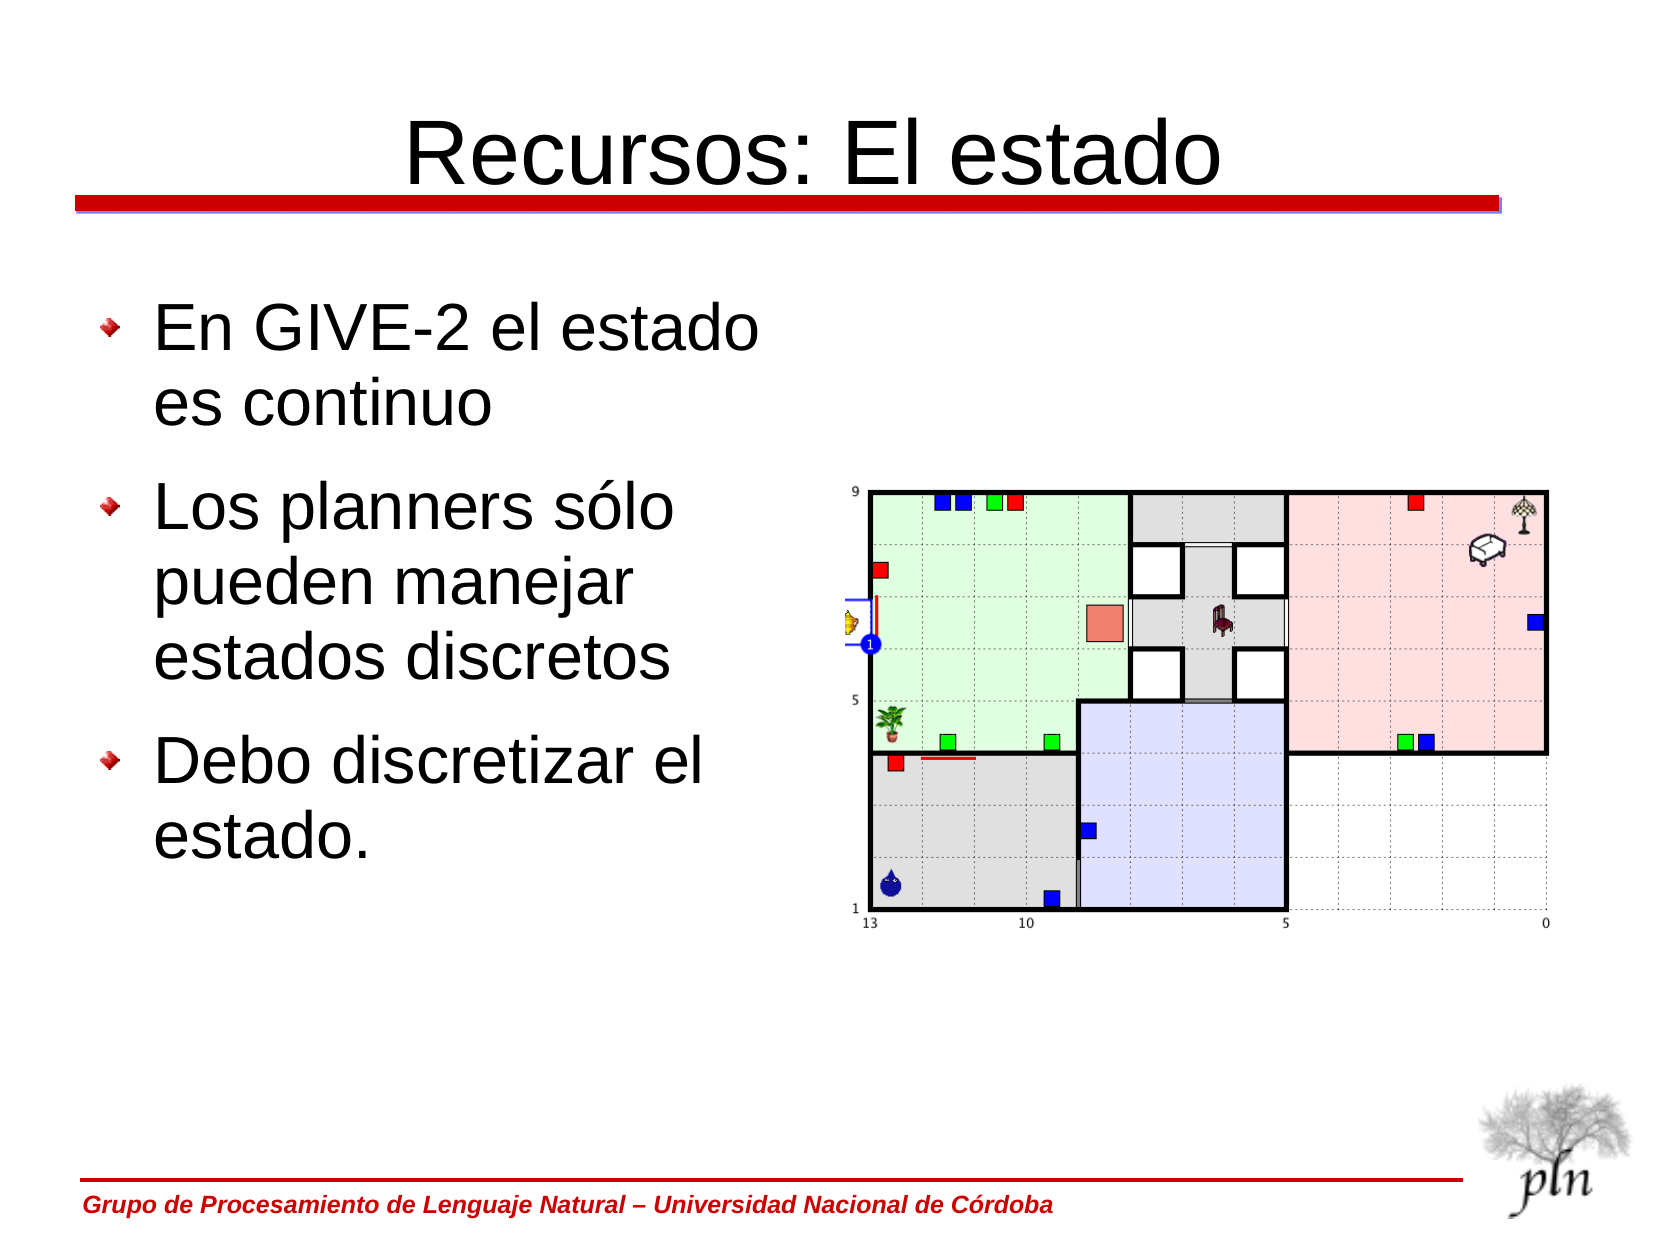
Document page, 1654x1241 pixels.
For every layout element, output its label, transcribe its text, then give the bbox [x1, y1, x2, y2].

picture [1477, 1083, 1635, 1219]
title Recursos: El estado [82, 49, 1571, 257]
picture [845, 467, 1572, 932]
list En GIVE-2 el estado es continuo Los planners sólo pueden manejar estados discretos Debo discretizar el estado. [82, 290, 809, 1109]
